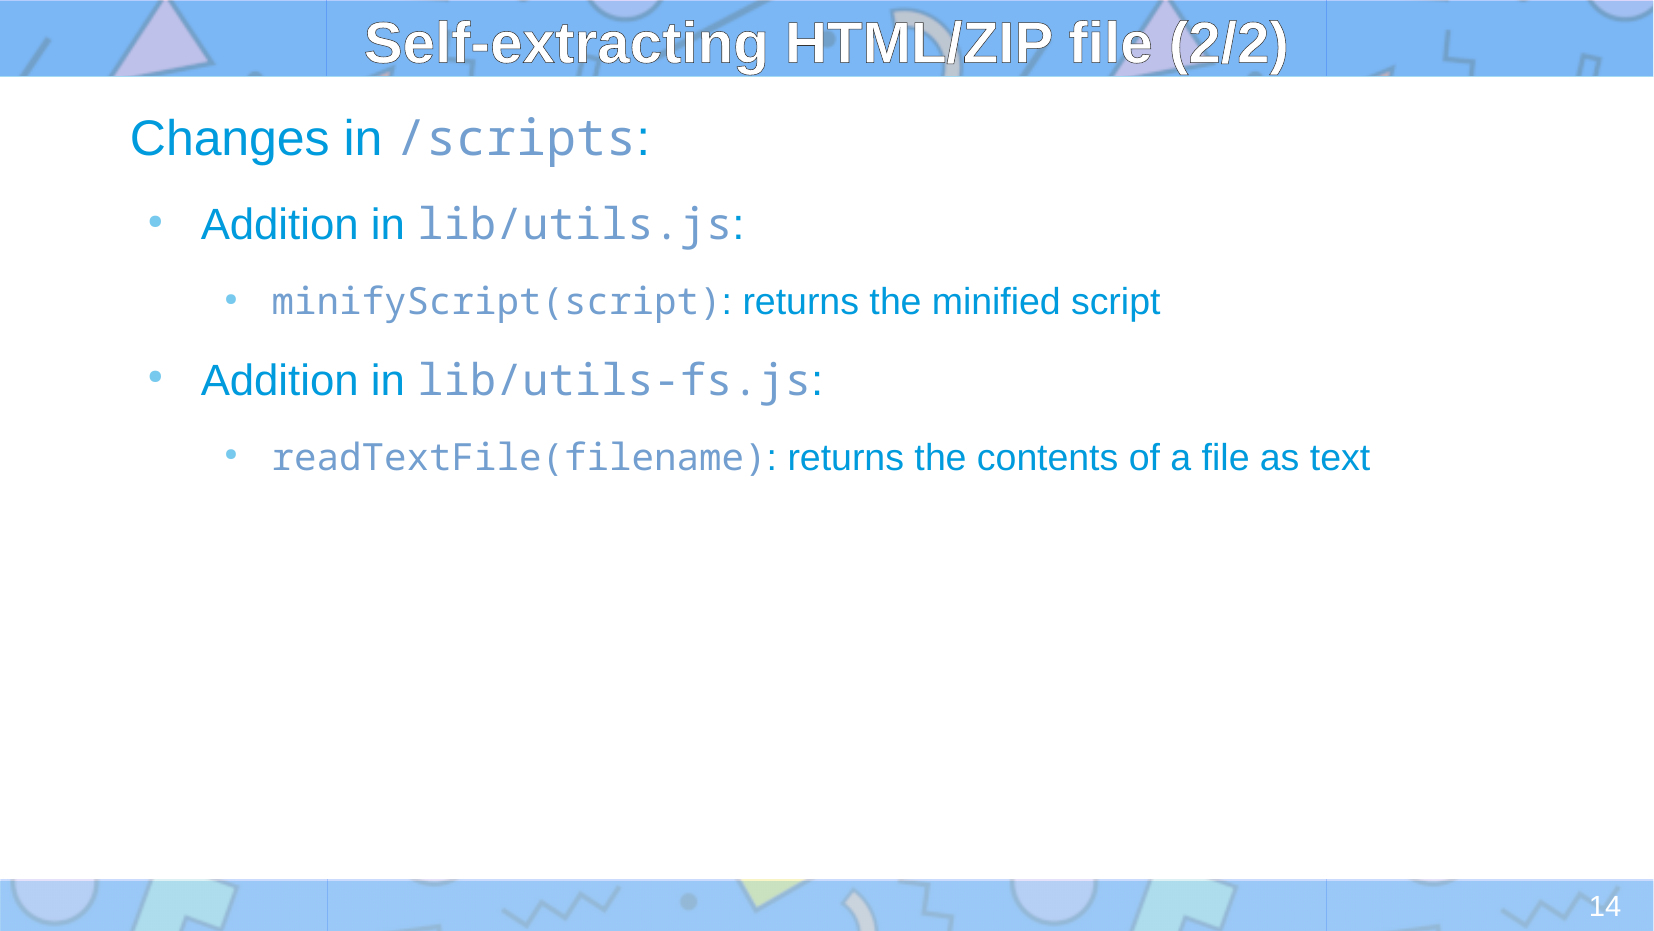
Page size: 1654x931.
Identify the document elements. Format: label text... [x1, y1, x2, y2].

picture [0, 0, 1654, 76]
picture [0, 879, 1654, 931]
title Self-extracting HTML/ZIP file (2/2) [59, 3, 1595, 82]
list Changes in /scripts: Addition in lib/utils.js: minifyScript(script): returns the minified script Addition in lib/utils-fs.js: readTextFile(filename): returns the contents of a file as text [59, 101, 1595, 863]
